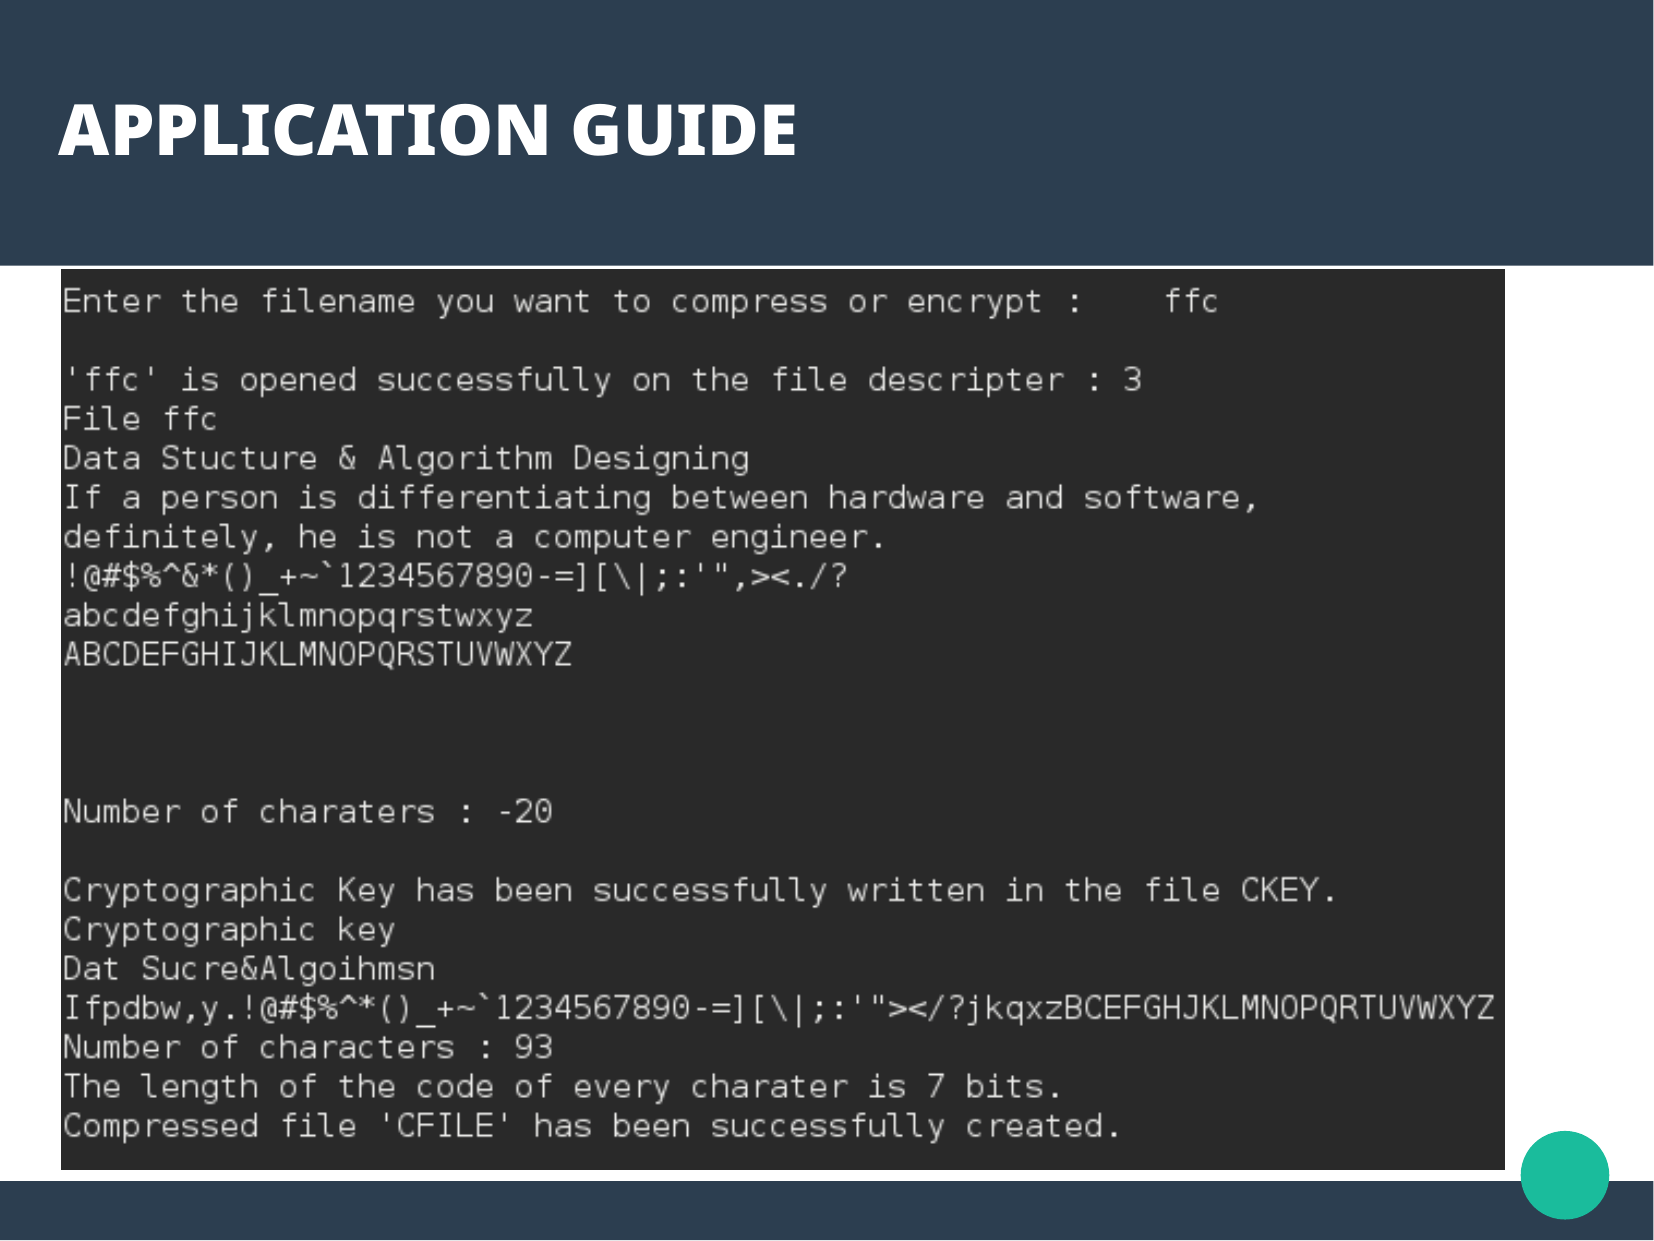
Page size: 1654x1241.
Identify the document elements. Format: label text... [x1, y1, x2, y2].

title APPLICATION GUIDE [59, 49, 1595, 207]
picture [61, 269, 1505, 1171]
